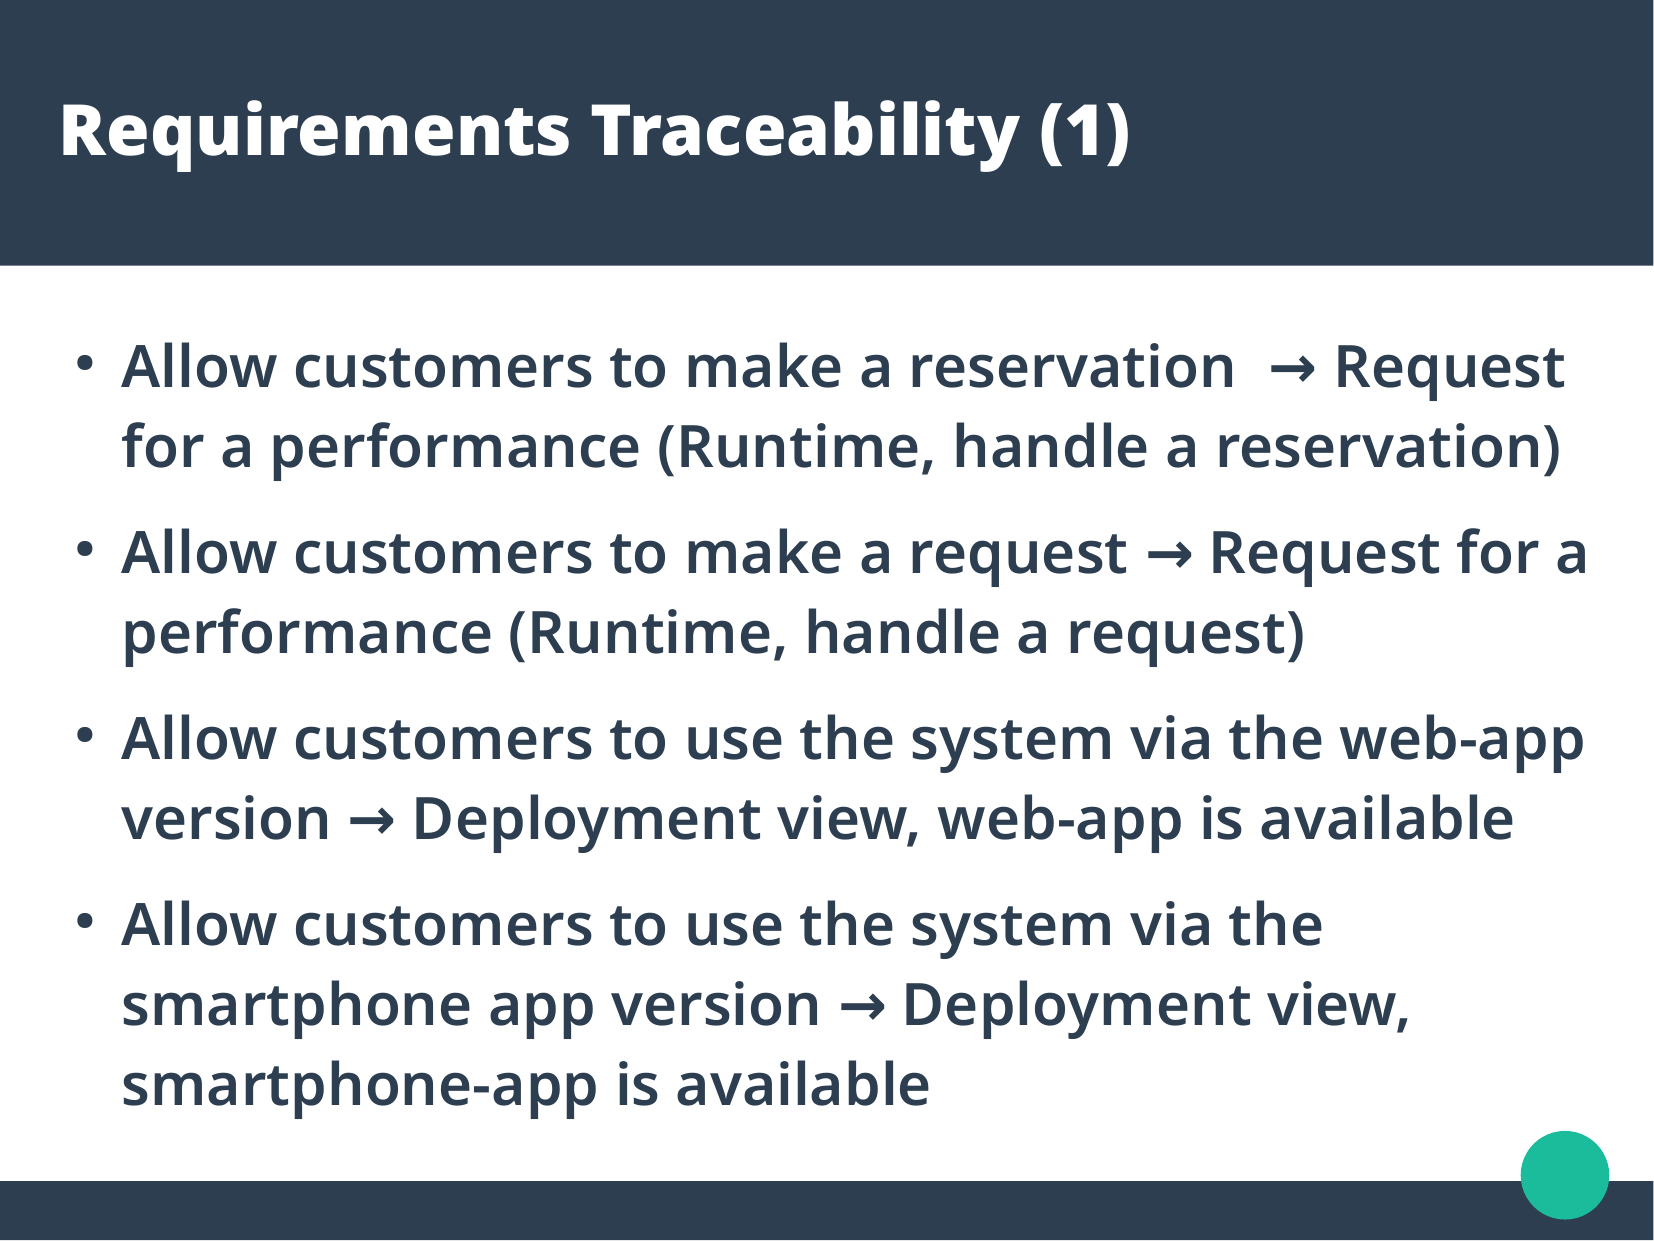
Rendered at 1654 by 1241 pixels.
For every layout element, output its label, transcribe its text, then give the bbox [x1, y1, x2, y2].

title Requirements Traceability (1) [59, 49, 1595, 207]
list Allow customers to make a reservation → Request for a performance (Runtime, handle a reservation) Allow customers to make a request → Request for a performance (Runtime, handle a request) Allow customers to use the system via the web-app version → Deployment view, web-app is available Allow customers to use the system via the smartphone app version → Deployment view, smartphone-app is available [59, 324, 1595, 1152]
